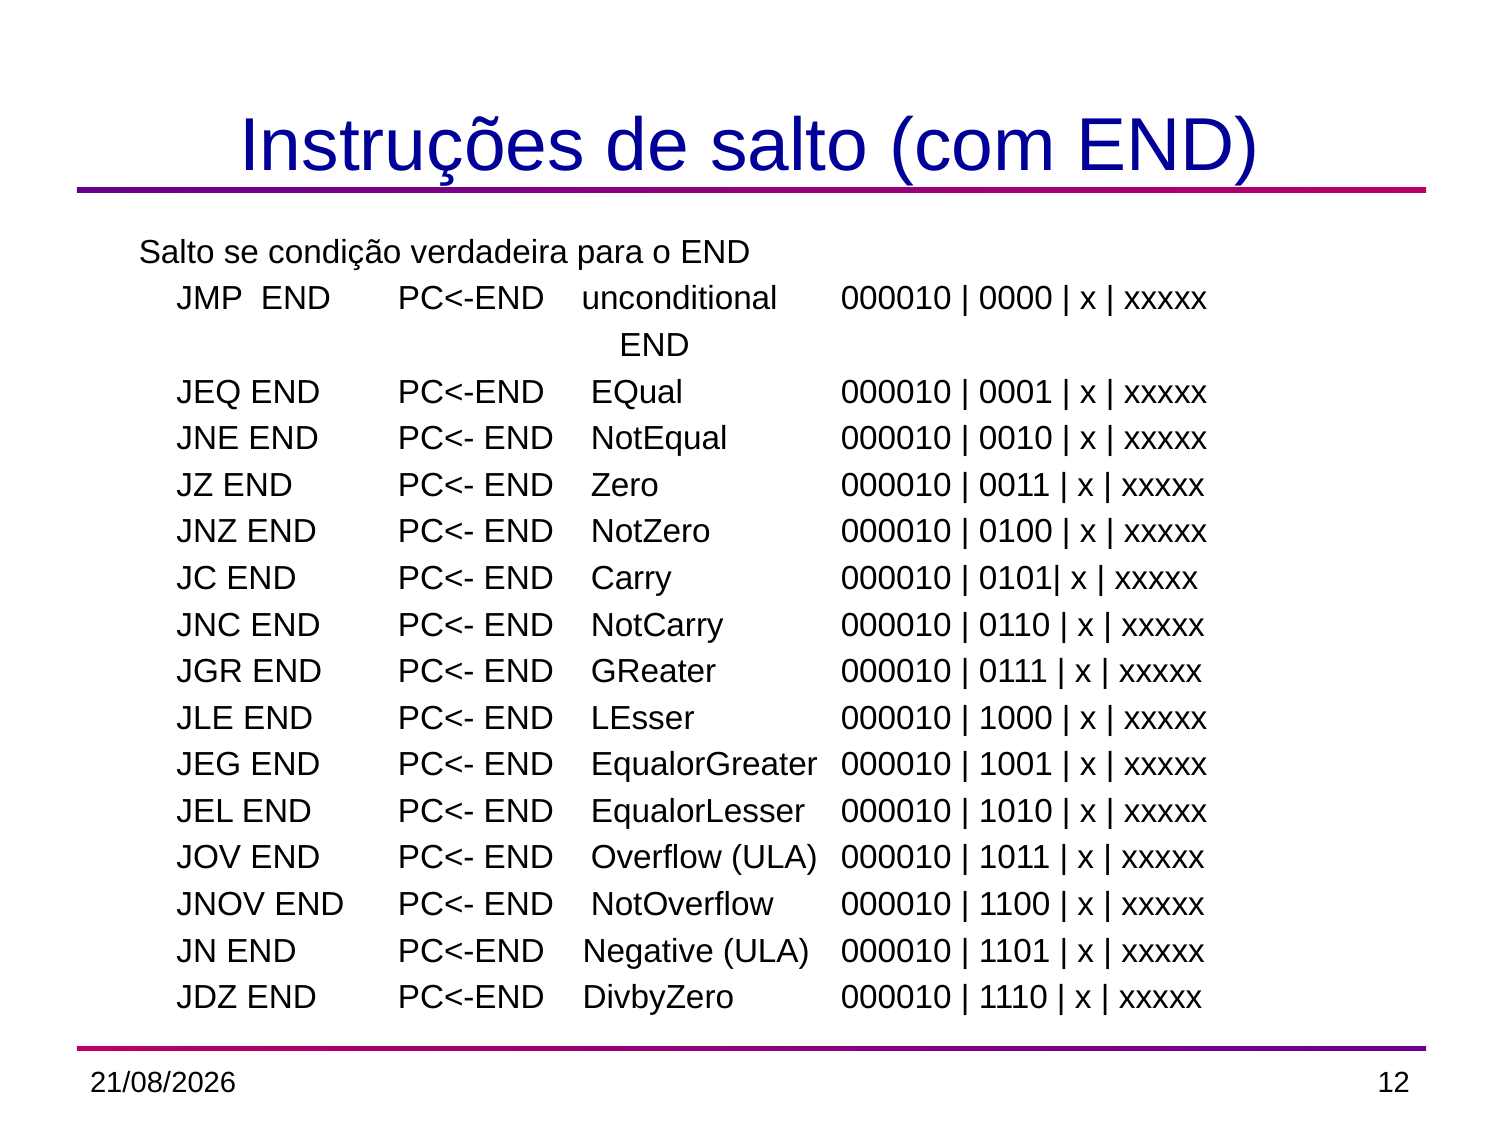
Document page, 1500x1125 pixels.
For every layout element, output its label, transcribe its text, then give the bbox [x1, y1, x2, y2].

text_box Salto se condição verdadeira para o END JMP END PC<-END unconditional 000010 | 0000 | x | xxxxx END JEQ END PC<-END EQual 000010 | 0001 | x | xxxxx JNE END PC<- END NotEqual 000010 | 0010 | x | xxxxx JZ END PC<- END Zero 000010 | 0011 | x | xxxxx JNZ END PC<- END NotZero 000010 | 0100 | x | xxxxx JC END PC<- END Carry 000010 | 0101| x | xxxxx JNC END PC<- END NotCarry 000010 | 0110 | x | xxxxx JGR END PC<- END GReater 000010 | 0111 | x | xxxxx JLE END PC<- END LEsser 000010 | 1000 | x | xxxxx JEG END PC<- END EqualorGreater 000010 | 1001 | x | xxxxx JEL END PC<- END EqualorLesser 000010 | 1010 | x | xxxxx JOV END PC<- END Overflow (ULA) 000010 | 1011 | x | xxxxx JNOV END PC<- END NotOverflow 000010 | 1100 | x | xxxxx JN END PC<-END Negative (ULA) 000010 | 1101 | x | xxxxx JDZ END PC<-END DivbyZero 000010 | 1110 | x | xxxxx [105, 222, 1456, 1026]
title Instruções de salto (com END) [76, 74, 1424, 193]
slide_number 26/07/2022 [75, 1055, 425, 1125]
slide_number <number> [1074, 1055, 1425, 1125]
